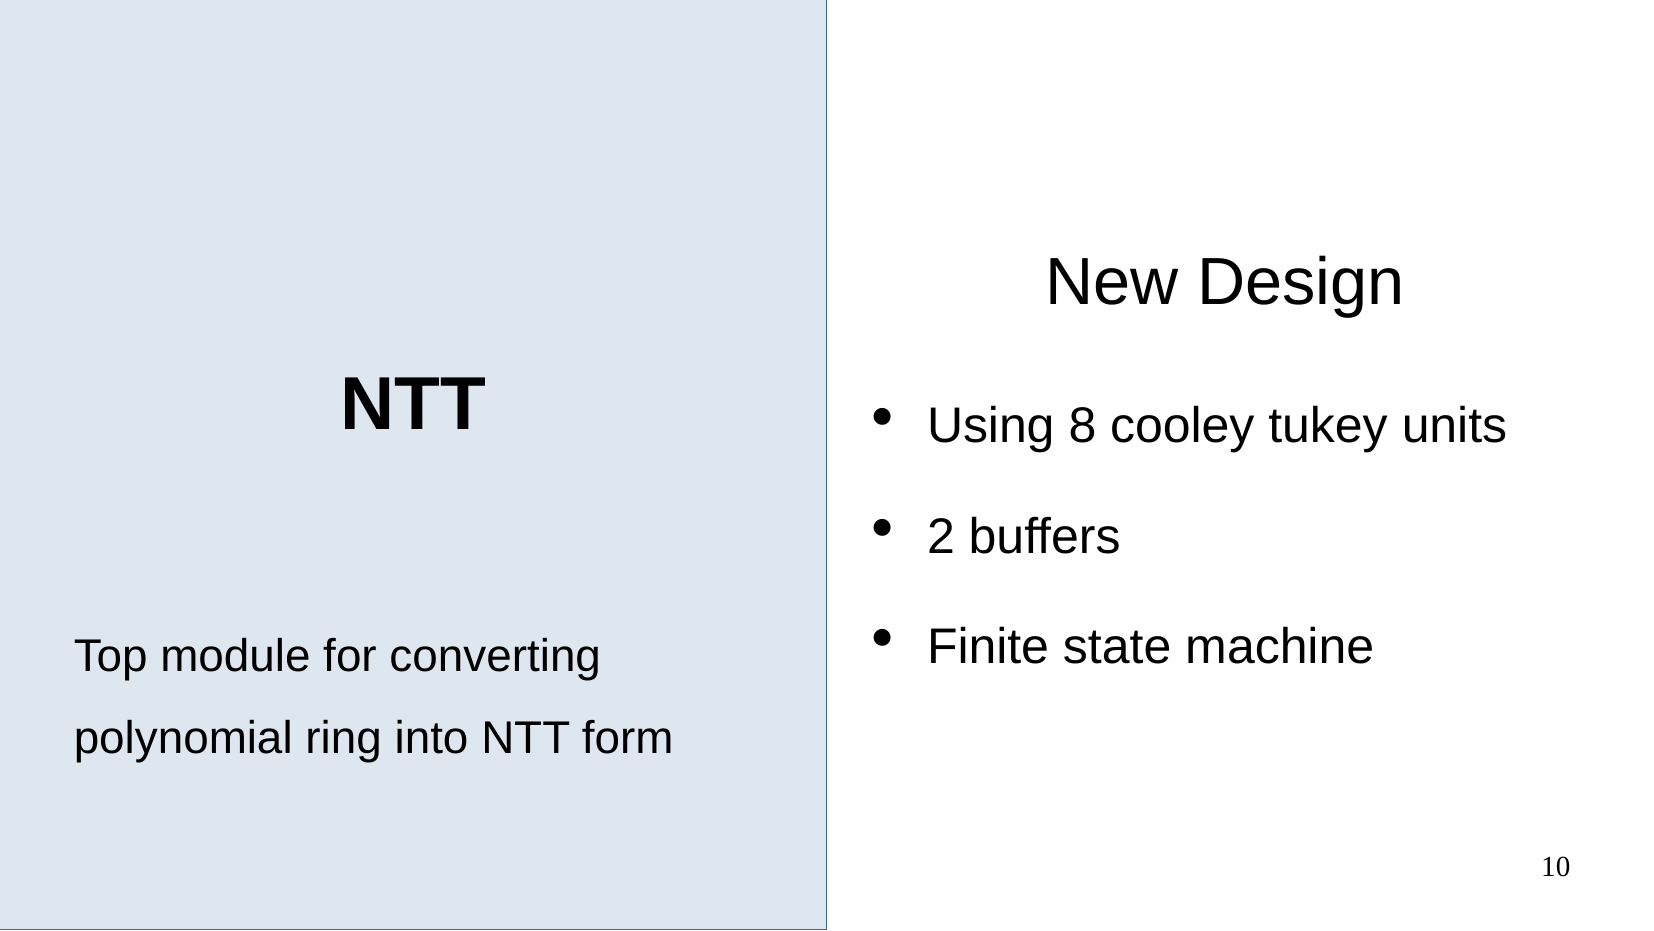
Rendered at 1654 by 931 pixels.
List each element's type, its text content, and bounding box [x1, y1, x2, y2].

text_box Top module for converting polynomial ring into NTT form [59, 590, 768, 771]
text_box [0, 0, 931, 930]
list Using 8 cooley tukey units 2 buffers Finite state machine [856, 383, 1654, 709]
title NTT [118, 354, 709, 445]
text_box New Design [944, 230, 1506, 325]
